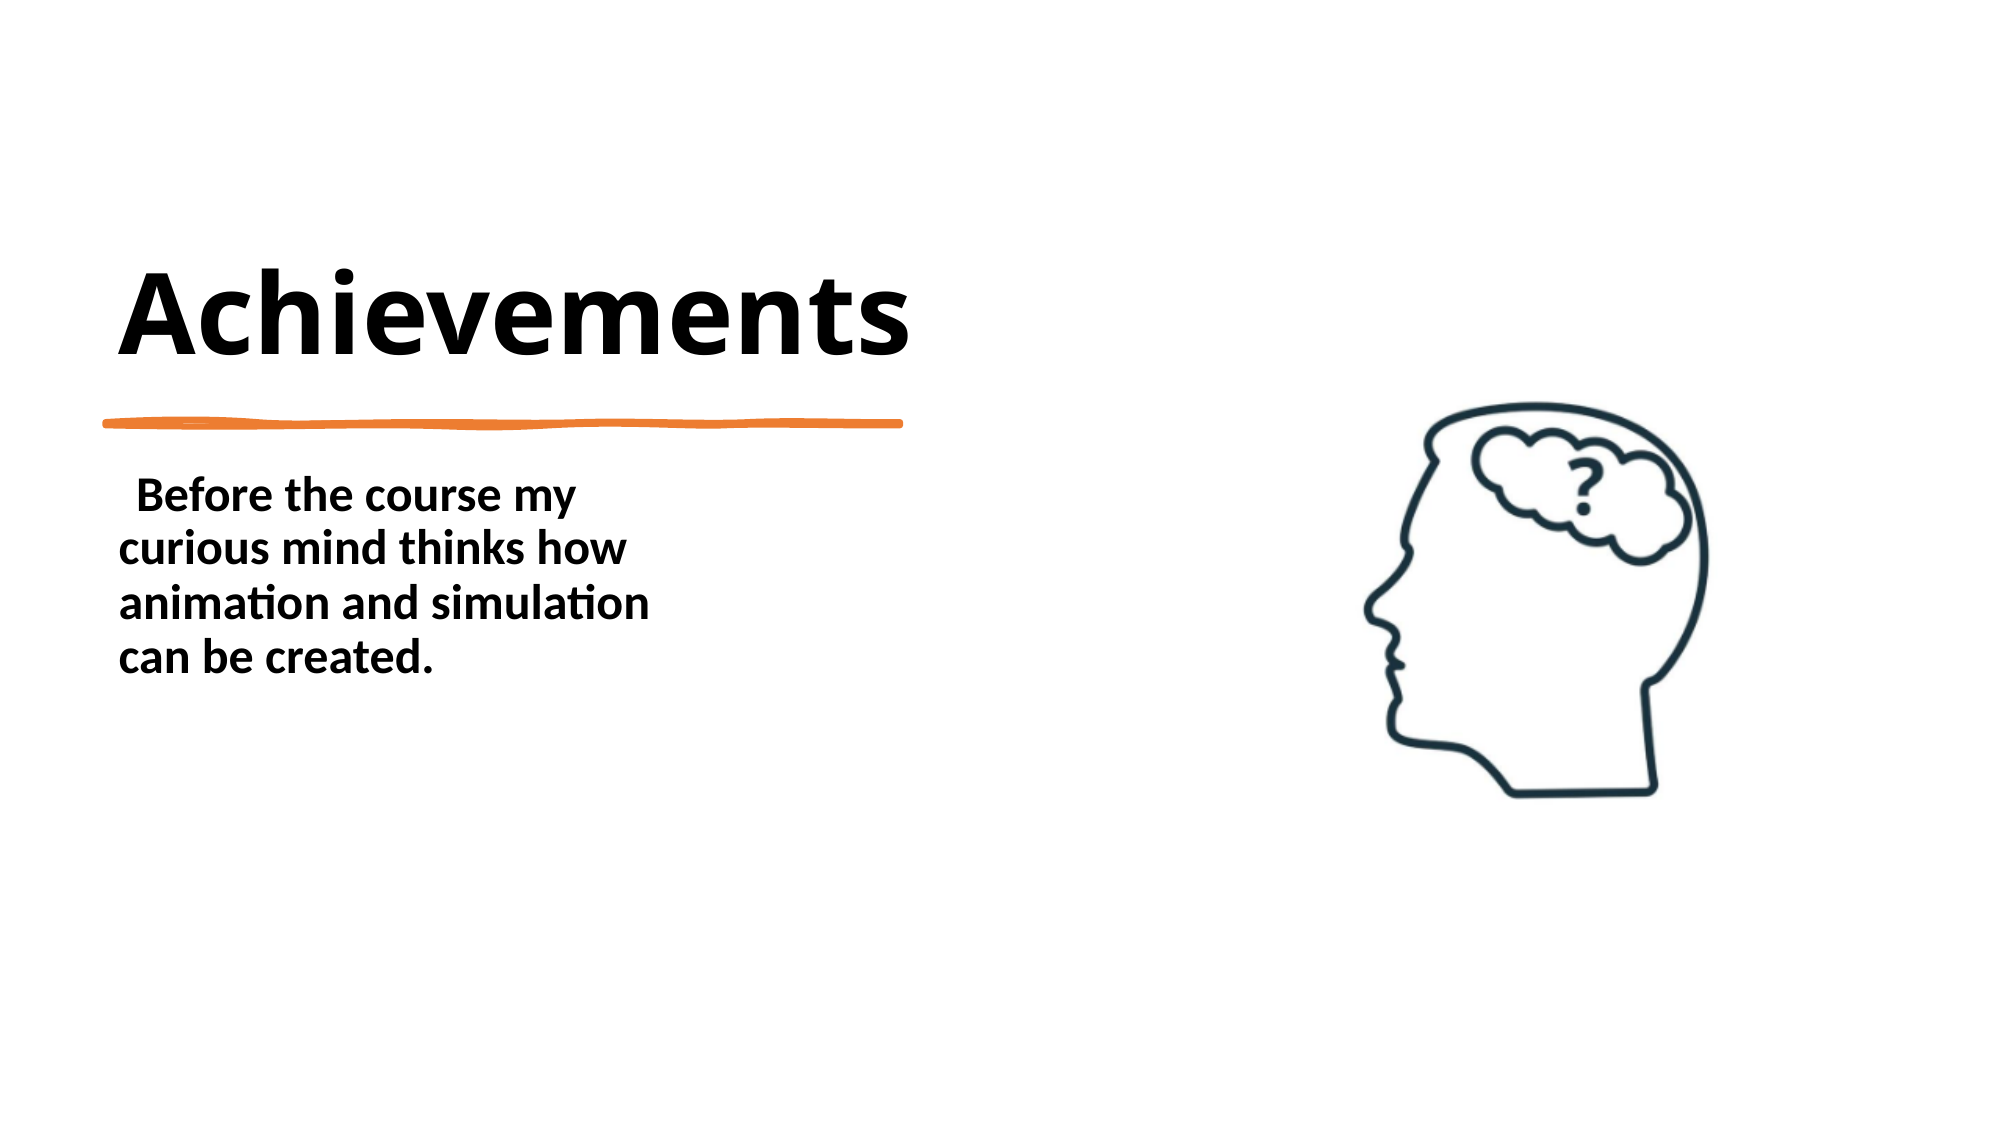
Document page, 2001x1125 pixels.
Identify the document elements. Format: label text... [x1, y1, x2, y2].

picture [1214, 339, 1876, 901]
title Achievements [103, 104, 938, 387]
text_box Before the course my curious mind thinks how animation and simulation can be created. [103, 460, 666, 1020]
text_box [105, 420, 901, 427]
